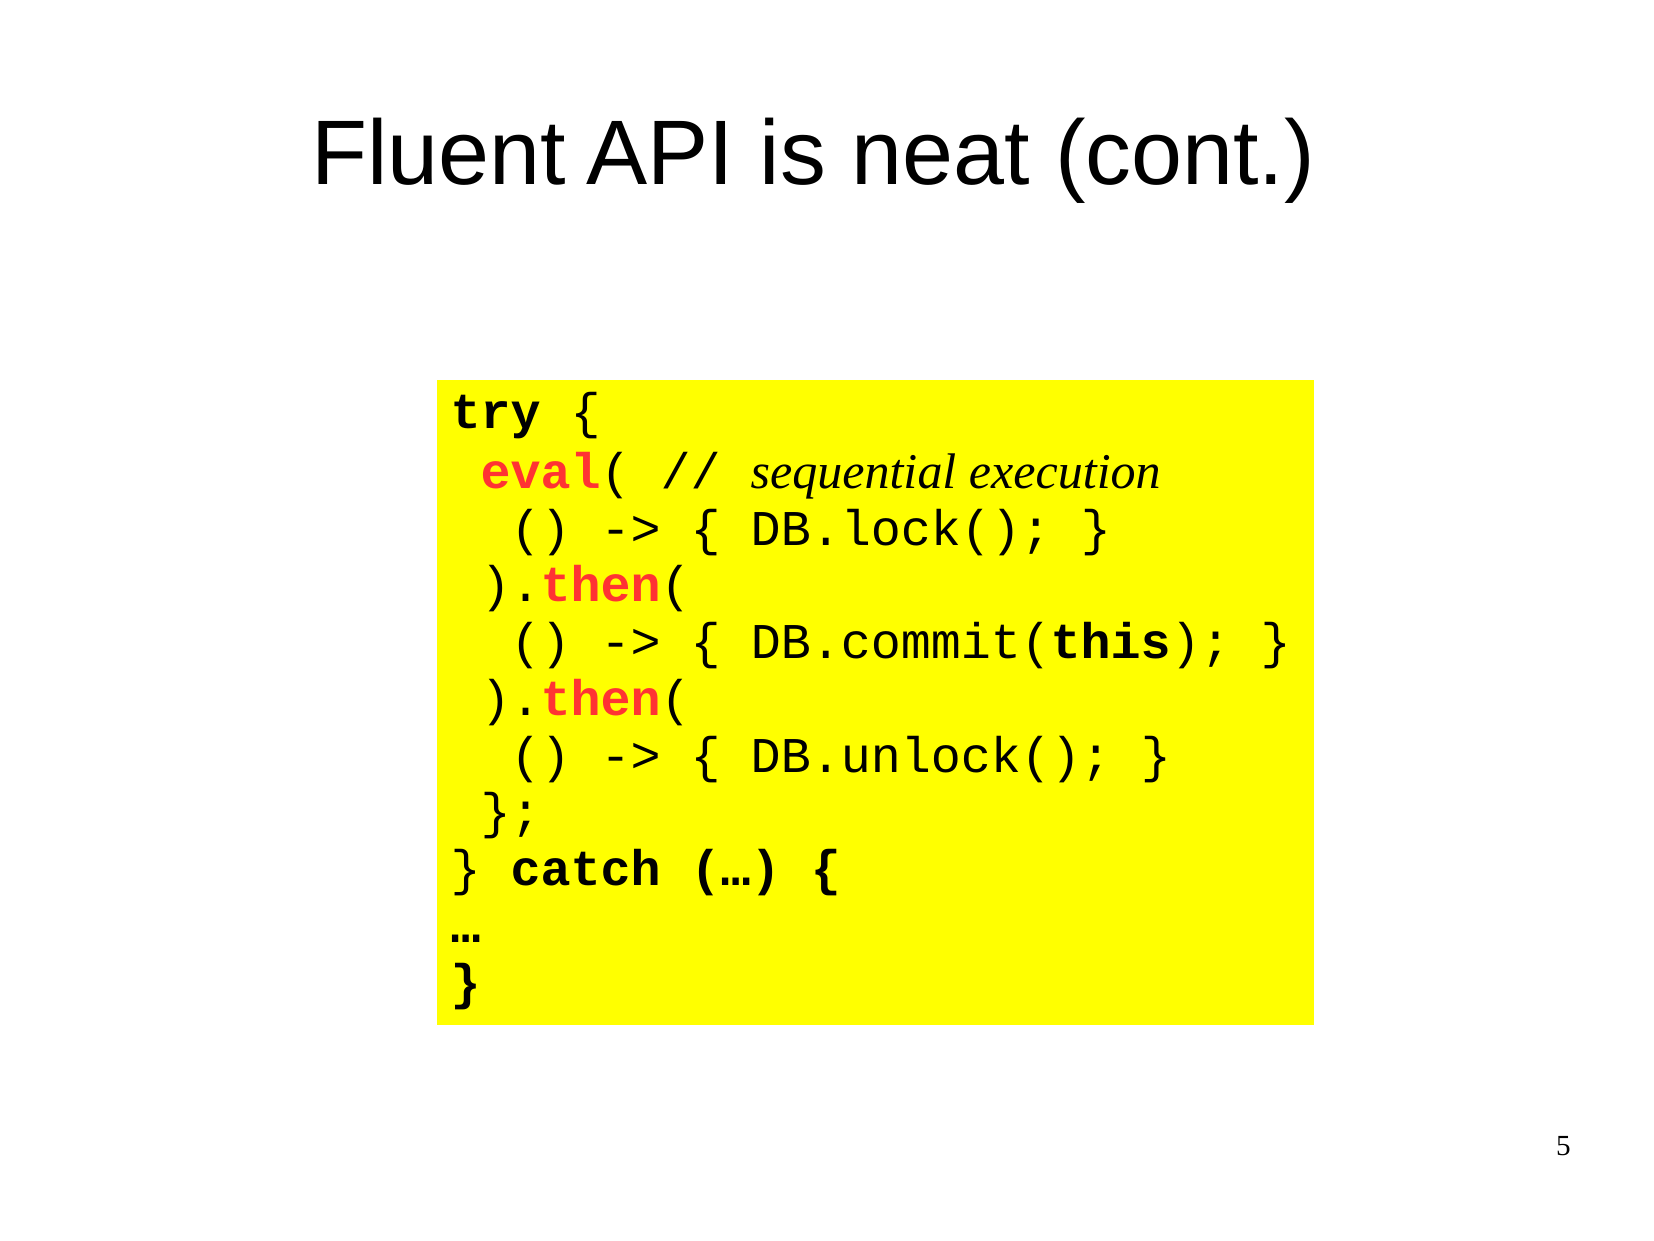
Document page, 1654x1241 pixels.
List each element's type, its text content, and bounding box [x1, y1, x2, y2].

table_header try { eval( // sequential execution () -> { DB.lock(); } ).then( () -> { DB.commit(this); } ).then( () -> { DB.unlock(); } }; } catch (…) { … } [437, 380, 1314, 1025]
title Fluent API is neat (cont.) [82, 49, 1571, 257]
